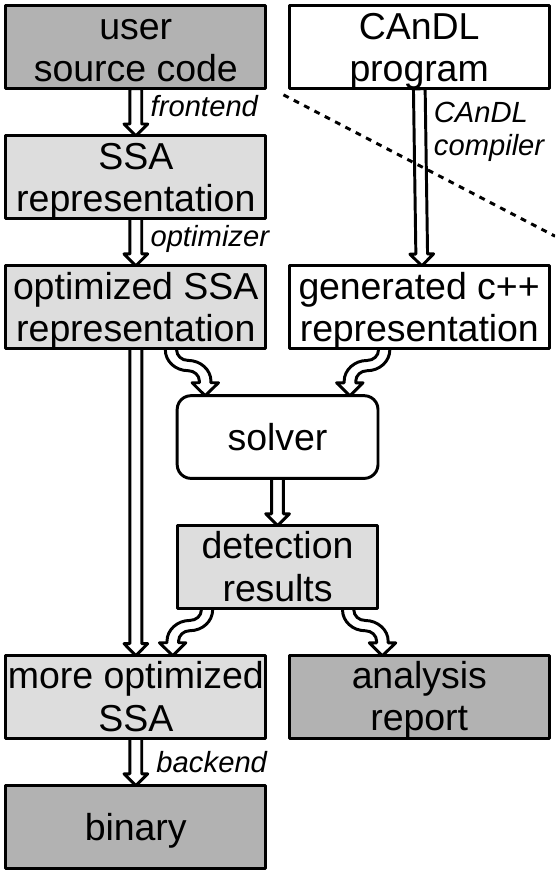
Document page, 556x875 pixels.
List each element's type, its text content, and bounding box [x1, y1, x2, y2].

text_box analysis report [289, 655, 550, 739]
text_box CAnDL program [289, 5, 550, 89]
text_box [409, 89, 434, 265]
text_box frontend [135, 82, 290, 131]
text_box [159, 609, 213, 655]
text_box backend [141, 738, 296, 786]
text_box solver [177, 395, 379, 479]
text_box optimized SSA representation [5, 265, 266, 349]
text_box binary [5, 785, 266, 869]
text_box [124, 219, 141, 265]
text_box CAnDL compiler [419, 88, 556, 169]
text_box [336, 349, 390, 395]
text_box [342, 609, 396, 655]
text_box [124, 739, 141, 785]
text_box [165, 349, 219, 395]
text_box SSA representation [5, 135, 266, 219]
text_box detection results [177, 525, 378, 609]
text_box [124, 89, 141, 135]
text_box generated c++ representation [289, 265, 550, 349]
text_box [124, 349, 148, 655]
text_box more optimized SSA [5, 655, 266, 739]
text_box [265, 479, 290, 525]
text_box optimizer [135, 212, 290, 261]
text_box user source code [5, 5, 266, 89]
